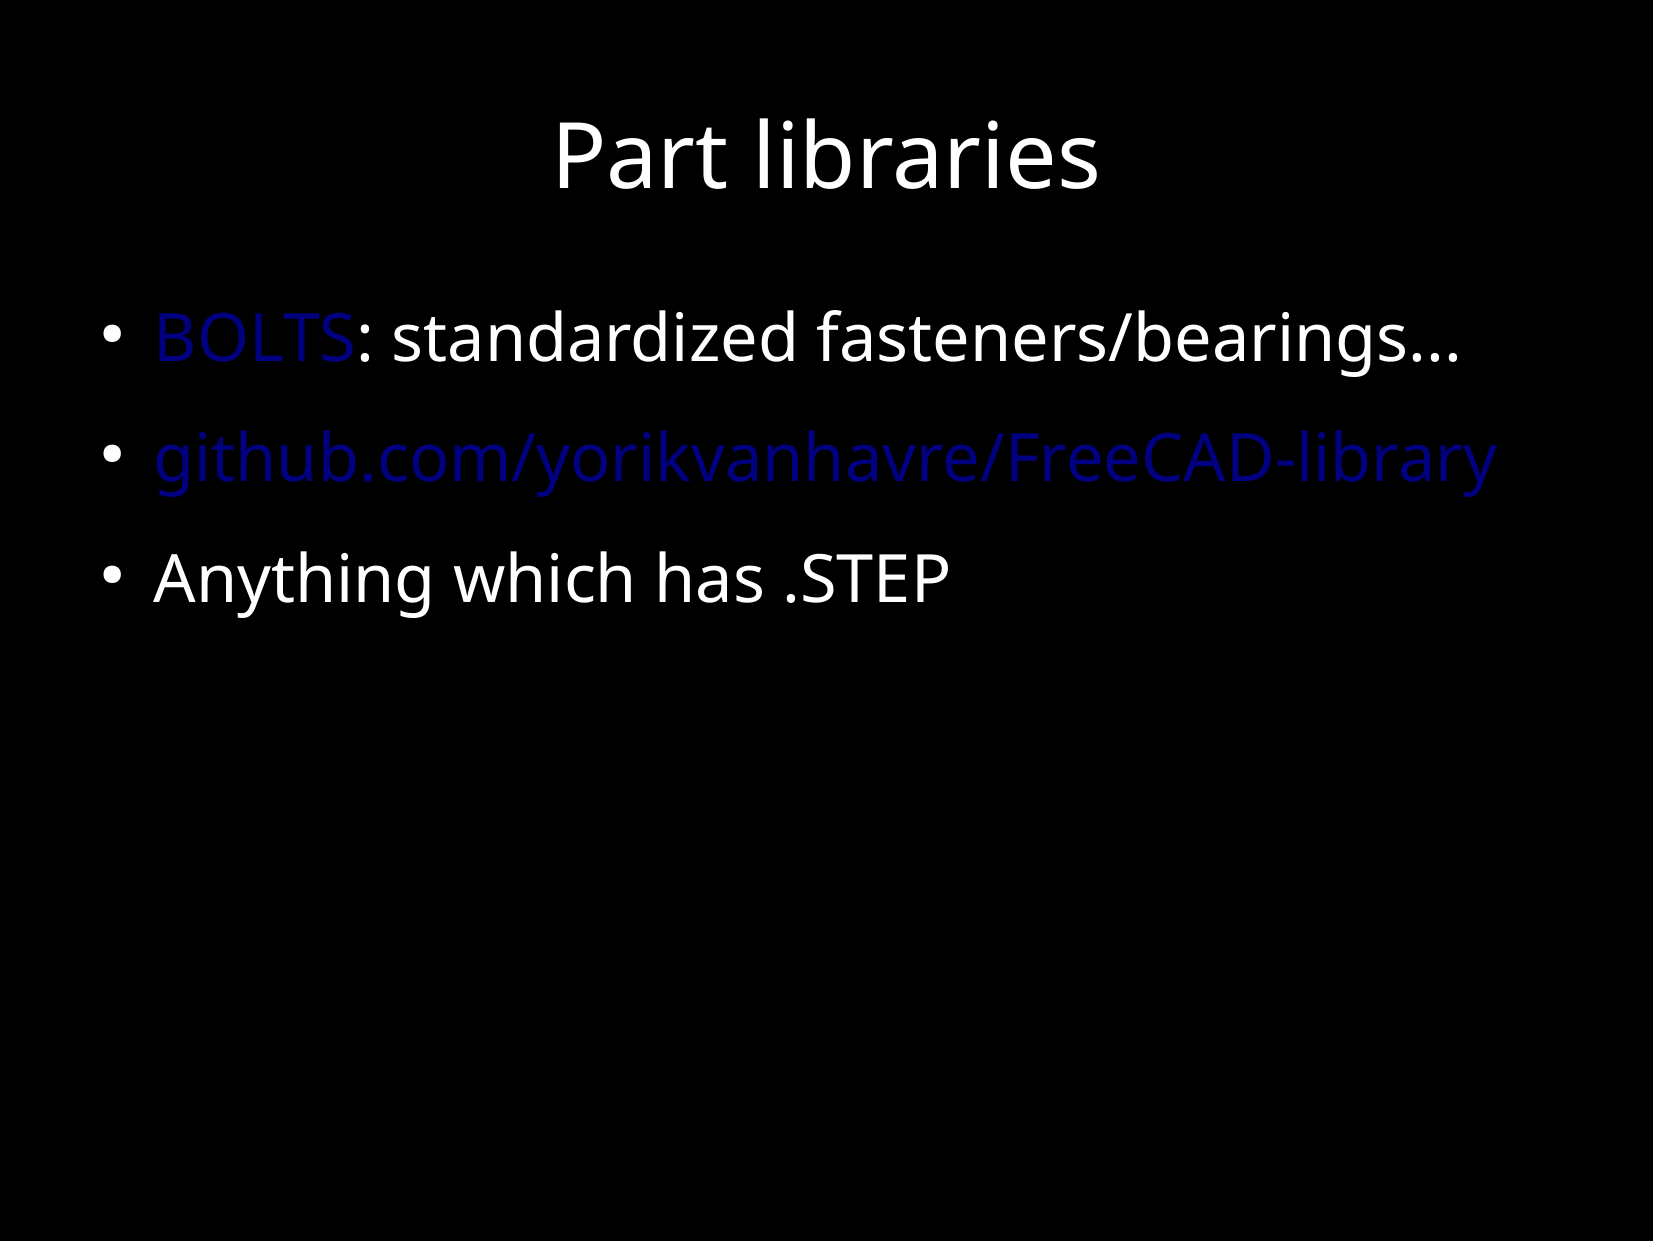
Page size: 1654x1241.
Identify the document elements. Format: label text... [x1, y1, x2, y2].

list BOLTS: standardized fasteners/bearings... github.com/yorikvanhavre/FreeCAD-library Anything which has .STEP [82, 290, 1571, 1010]
title Part libraries [82, 49, 1571, 257]
